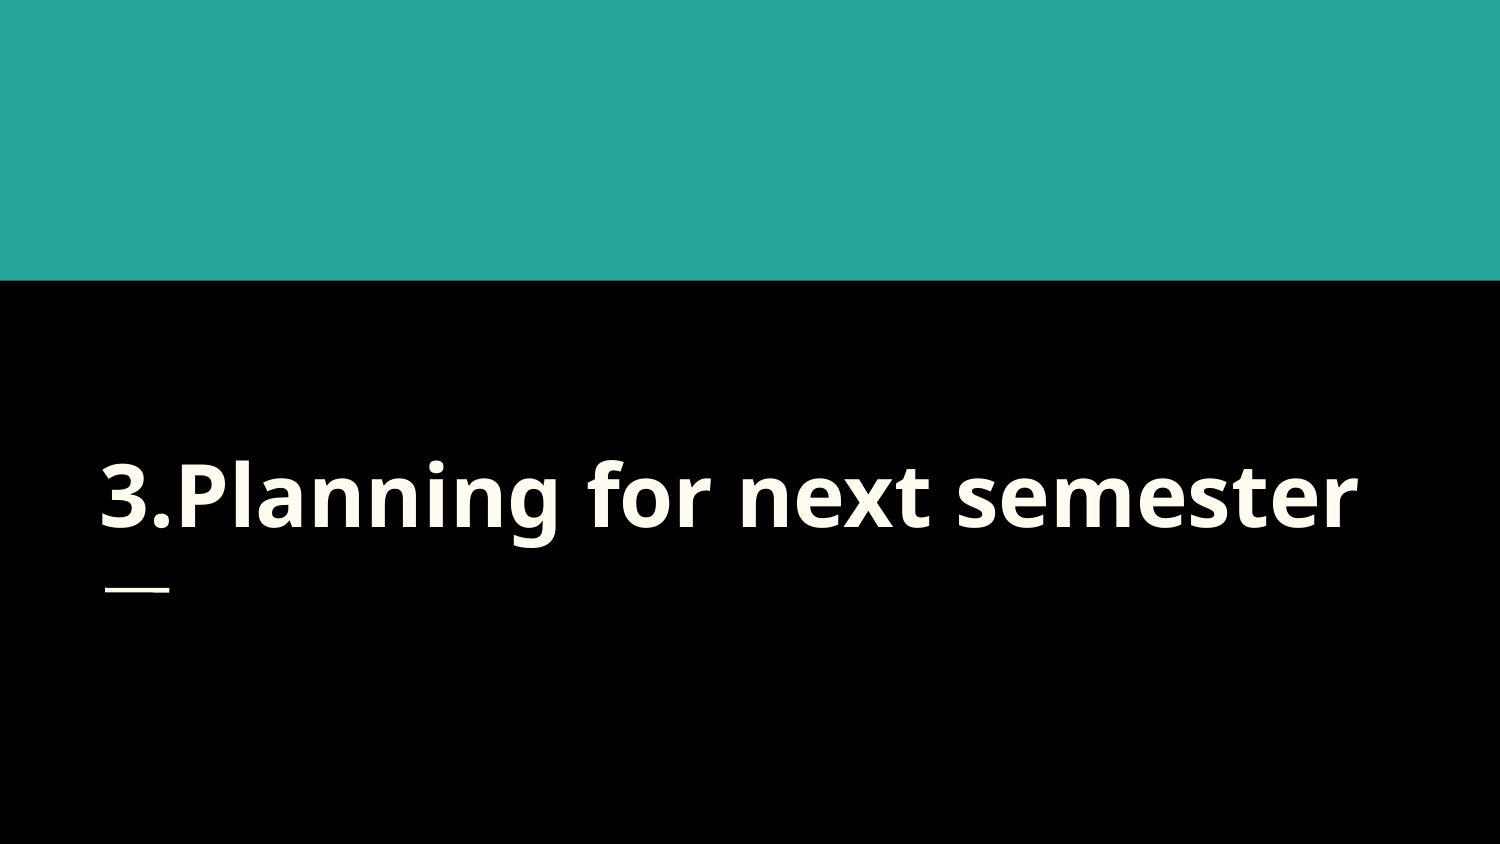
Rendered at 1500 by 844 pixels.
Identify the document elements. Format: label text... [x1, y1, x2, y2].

title 3.Planning for next semester [84, 310, 1416, 561]
